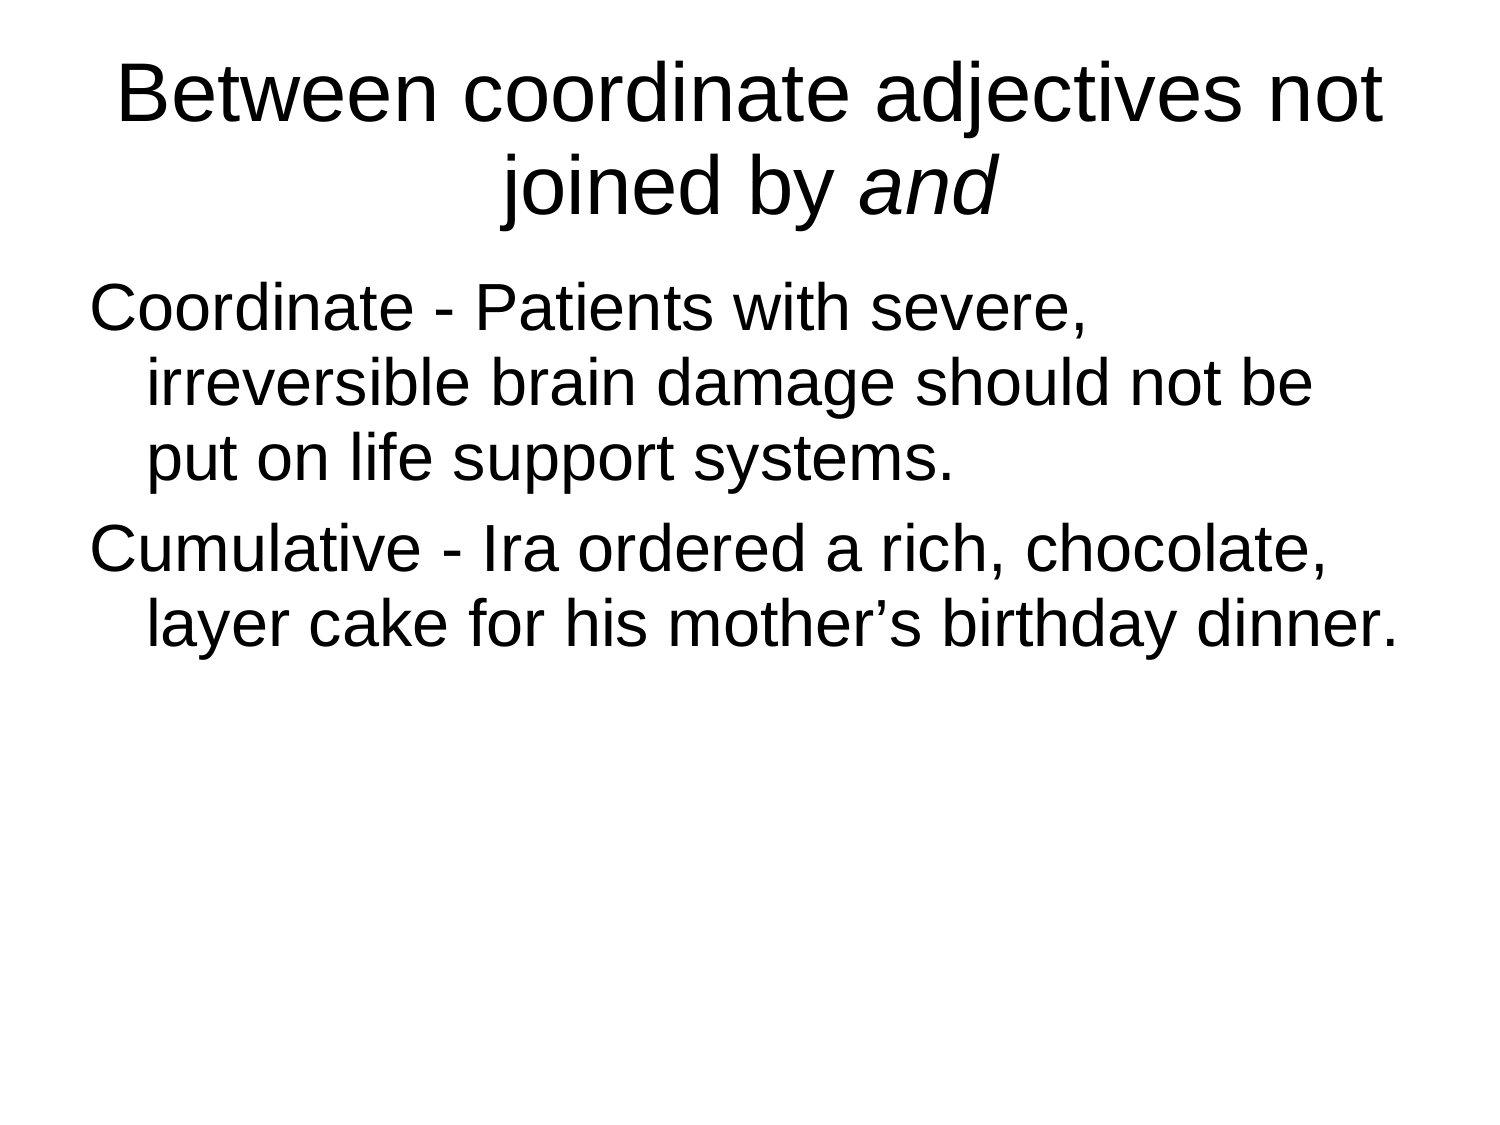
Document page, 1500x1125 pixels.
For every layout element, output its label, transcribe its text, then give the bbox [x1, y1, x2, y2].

list Coordinate - Patients with severe, irreversible brain damage should not be put on life support systems. Cumulative - Ira ordered a rich, chocolate, layer cake for his mother’s birthday dinner. [75, 262, 1426, 1006]
title Between coordinate adjectives not joined by and [75, 31, 1426, 247]
